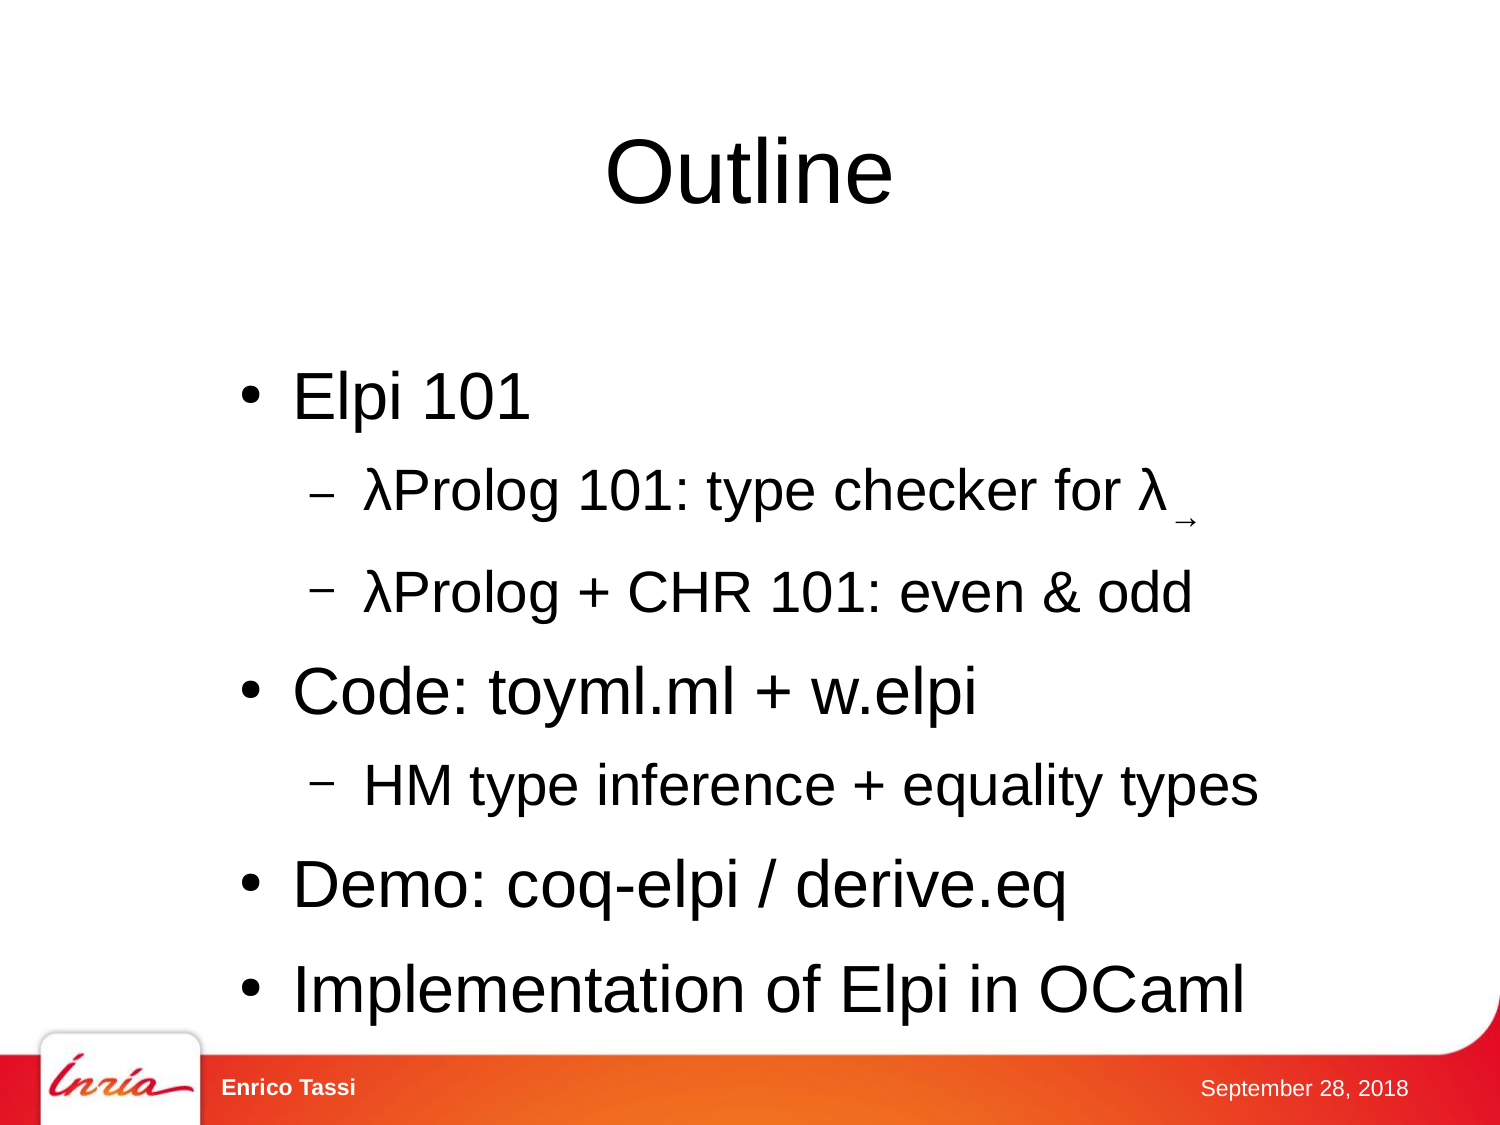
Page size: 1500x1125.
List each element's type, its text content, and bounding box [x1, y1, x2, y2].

list Elpi 101 λProlog 101: type checker for λ→ λProlog + CHR 101: even & odd Code: toyml.ml + w.elpi HM type inference + equality types Demo: coq-elpi / derive.eq Implementation of Elpi in OCaml [221, 358, 1459, 1049]
title Outline [131, 77, 1369, 266]
picture [0, 947, 1500, 1125]
